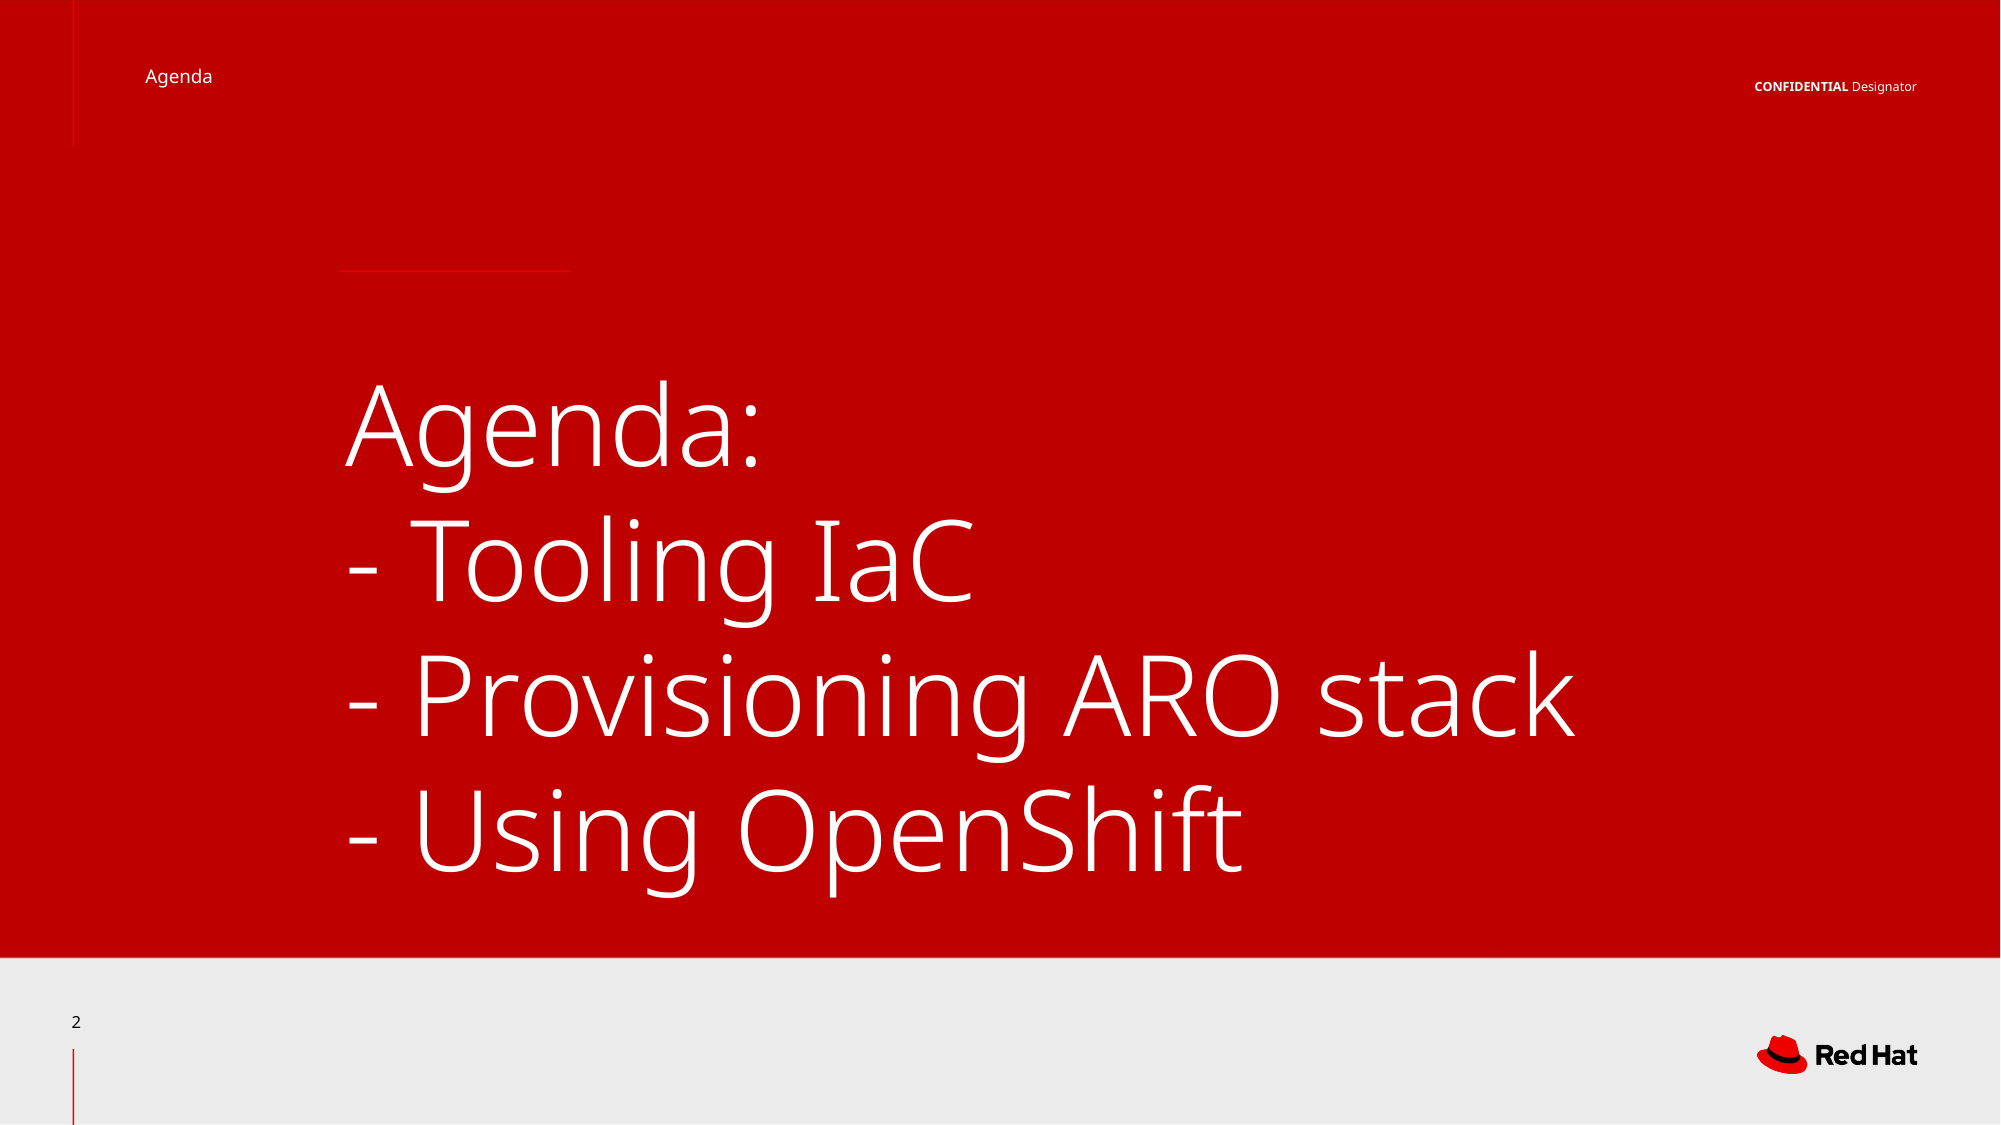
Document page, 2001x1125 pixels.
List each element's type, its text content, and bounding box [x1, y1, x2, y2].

picture [0, 0, 2001, 1125]
title Agenda: - Tooling IaC - Provisioning ARO stack - Using OpenShift [345, 353, 1621, 895]
text_box CONFIDENTIAL Designator [1651, 44, 1918, 94]
text_box Agenda [73, 9, 918, 143]
